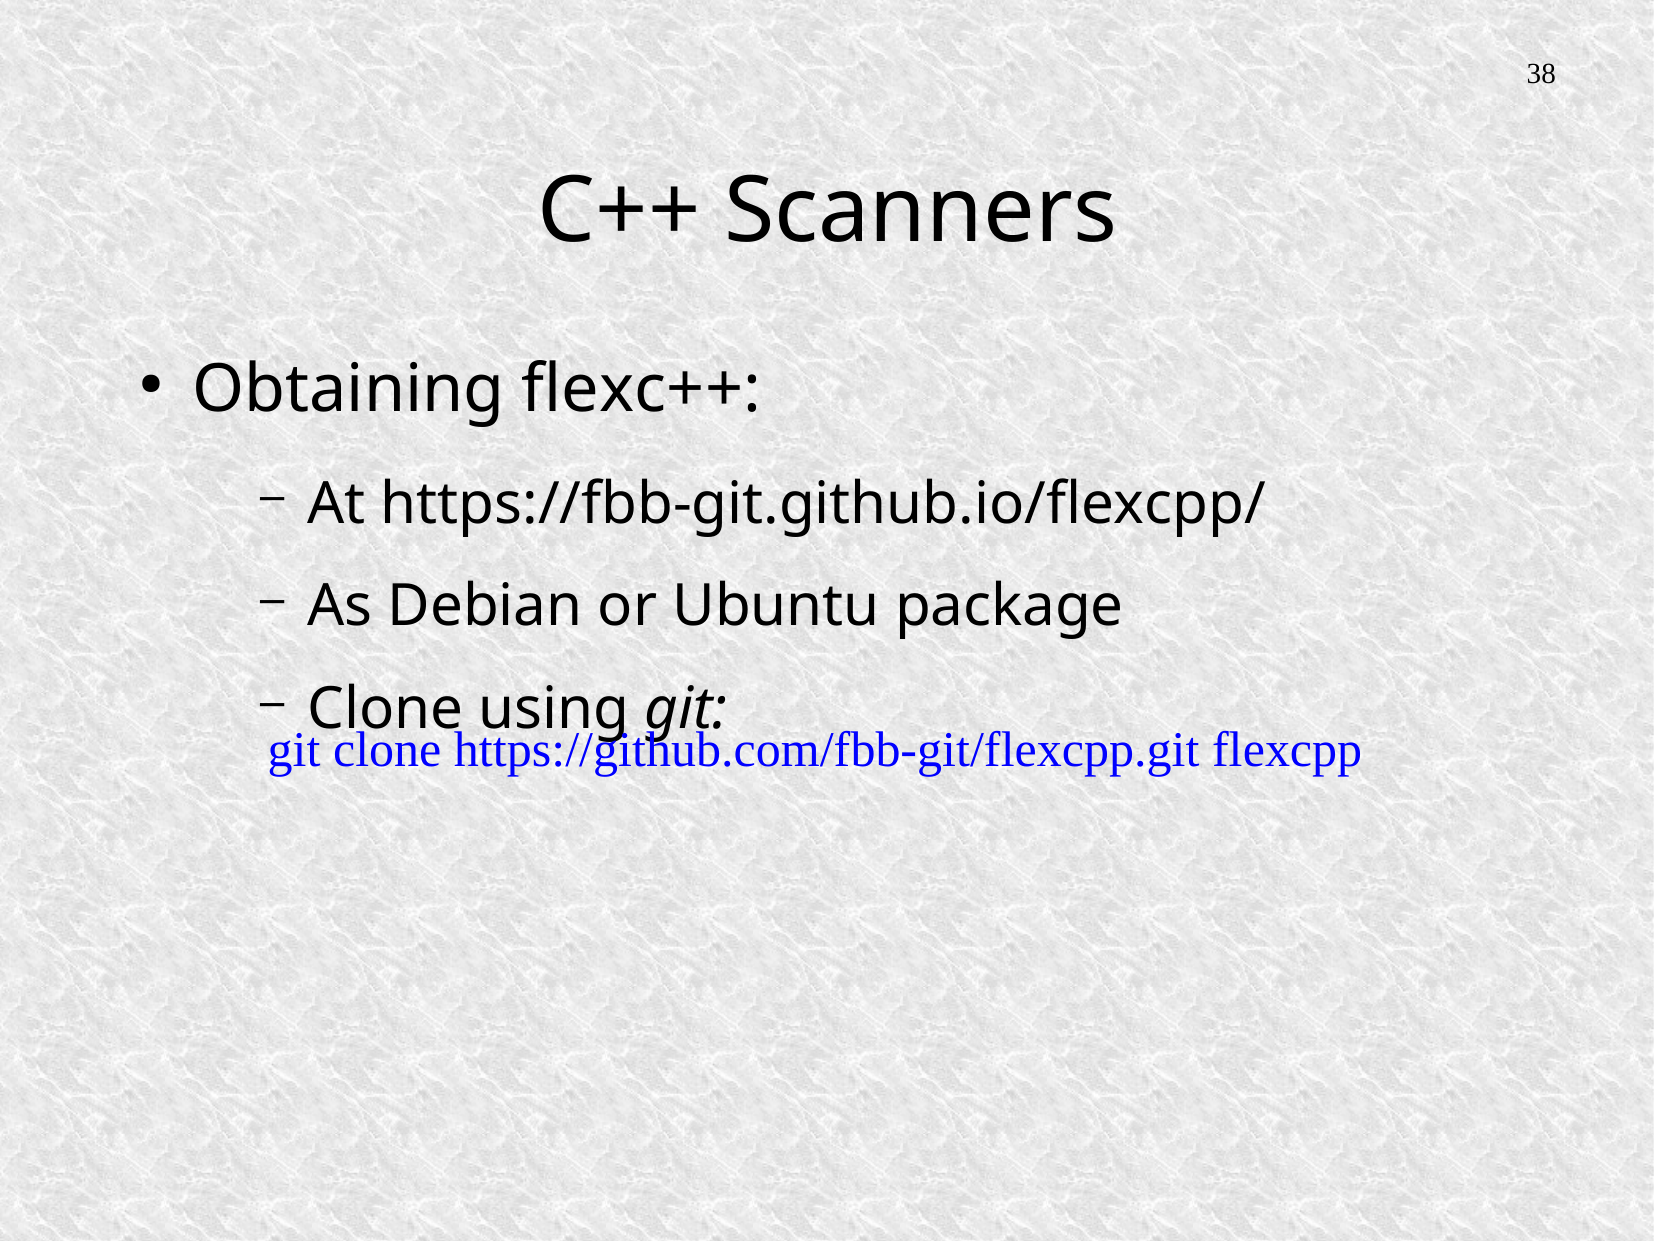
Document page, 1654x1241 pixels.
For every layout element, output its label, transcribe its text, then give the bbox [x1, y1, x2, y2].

list Obtaining flexc++: At https://fbb-git.github.io/flexcpp/ As Debian or Ubuntu package Clone using git: [121, 340, 1534, 1153]
title C++ Scanners [121, 102, 1534, 311]
text_box git clone https://github.com/fbb-git/flexcpp.git flexcpp [267, 721, 1417, 789]
picture [0, 0, 1654, 1241]
